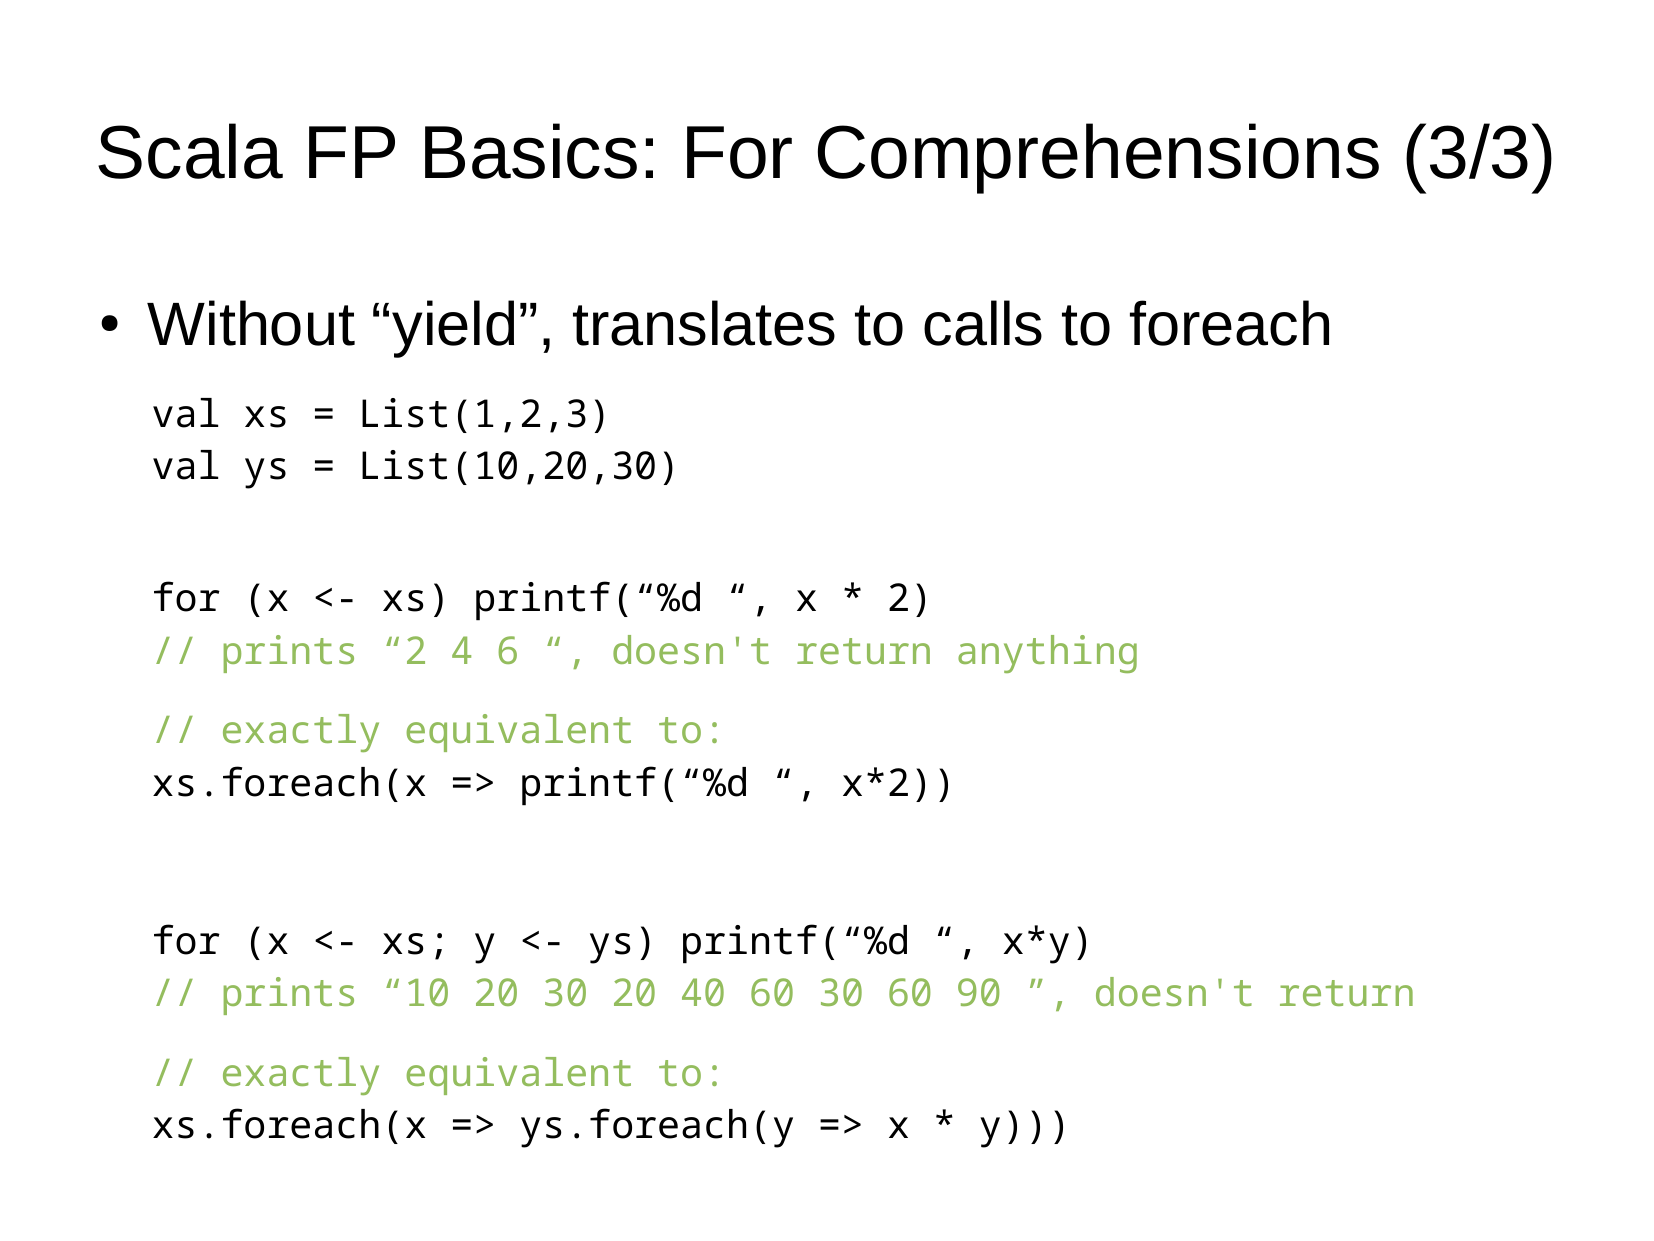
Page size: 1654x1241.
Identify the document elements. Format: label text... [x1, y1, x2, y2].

list Without “yield”, translates to calls to foreach val xs = List(1,2,3) val ys = List(10,20,30) for (x <- xs) printf(“%d “, x * 2) // prints “2 4 6 “, doesn't return anything // exactly equivalent to: xs.foreach(x => printf(“%d “, x*2)) for (x <- xs; y <- ys) printf(“%d “, x*y) // prints “10 20 30 20 40 60 30 60 90 ”, doesn't return // exactly equivalent to: xs.foreach(x => ys.foreach(y => x * y))) [82, 290, 1571, 1156]
title Scala FP Basics: For Comprehensions (3/3) [82, 49, 1571, 257]
